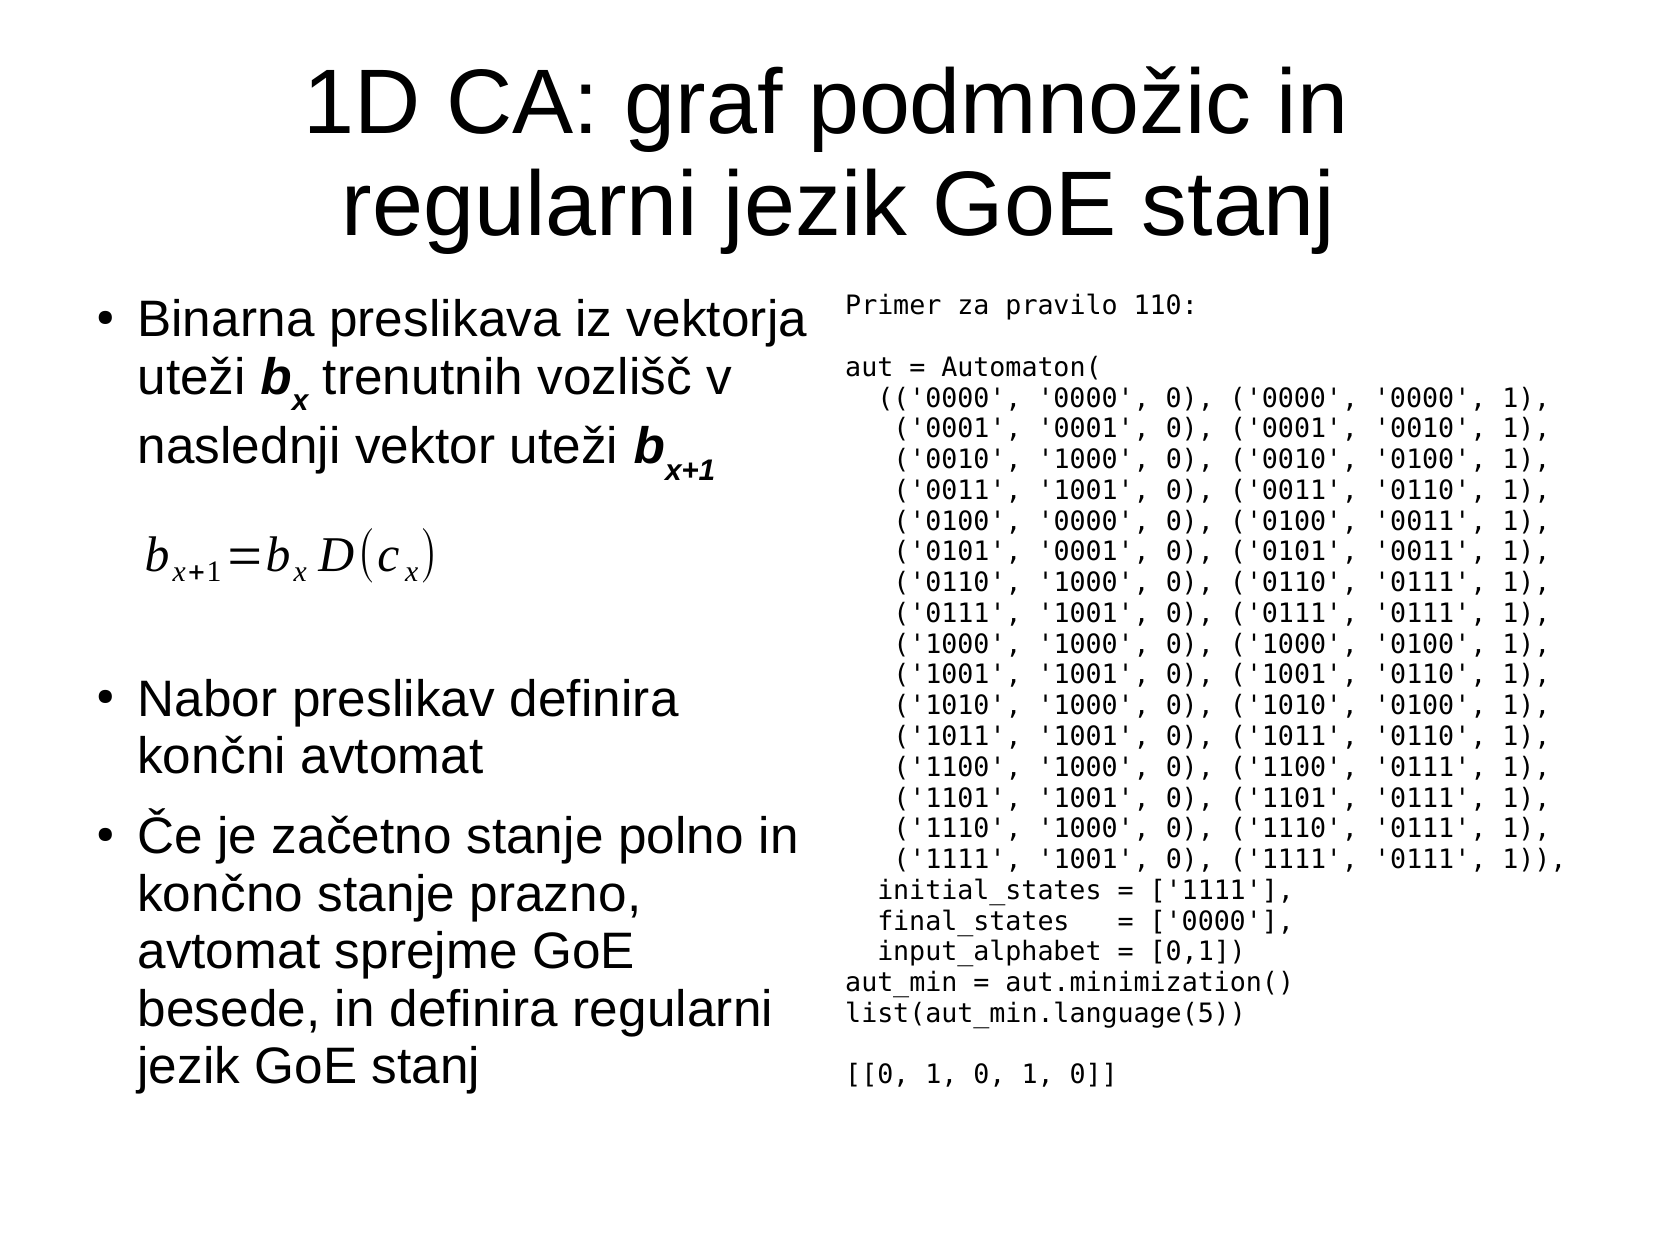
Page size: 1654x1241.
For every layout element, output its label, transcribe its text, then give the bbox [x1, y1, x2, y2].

text_box [82, 290, 1571, 1171]
chart [132, 525, 451, 590]
text_box [82, 49, 1571, 257]
list Primer za pravilo 110: aut = Automaton( (('0000', '0000', 0), ('0000', '0000', 1), ('0001', '0001', 0), ('0001', '0010', 1), ('0010', '1000', 0), ('0010', '0100', 1), ('0011', '1001', 0), ('0011', '0110', 1), ('0100', '0000', 0), ('0100', '0011', 1), ('0101', '0001', 0), ('0101', '0011', 1), ('0110', '1000', 0), ('0110', '0111', 1), ('0111', '1001', 0), ('0111', '0111', 1), ('1000', '1000', 0), ('1000', '0100', 1), ('1001', '1001', 0), ('1001', '0110', 1), ('1010', '1000', 0), ('1010', '0100', 1), ('1011', '1001', 0), ('1011', '0110', 1), ('1100', '1000', 0), ('1100', '0111', 1), ('1101', '1001', 0), ('1101', '0111', 1), ('1110', '1000', 0), ('1110', '0111', 1), ('1111', '1001', 0), ('1111', '0111', 1)), initial_states = ['1111'], final_states = ['0000'], input_alphabet = [0,1]) aut_min = aut.minimization() list(aut_min.language(5)) [[0, 1, 0, 1, 0]] [845, 290, 1572, 1111]
